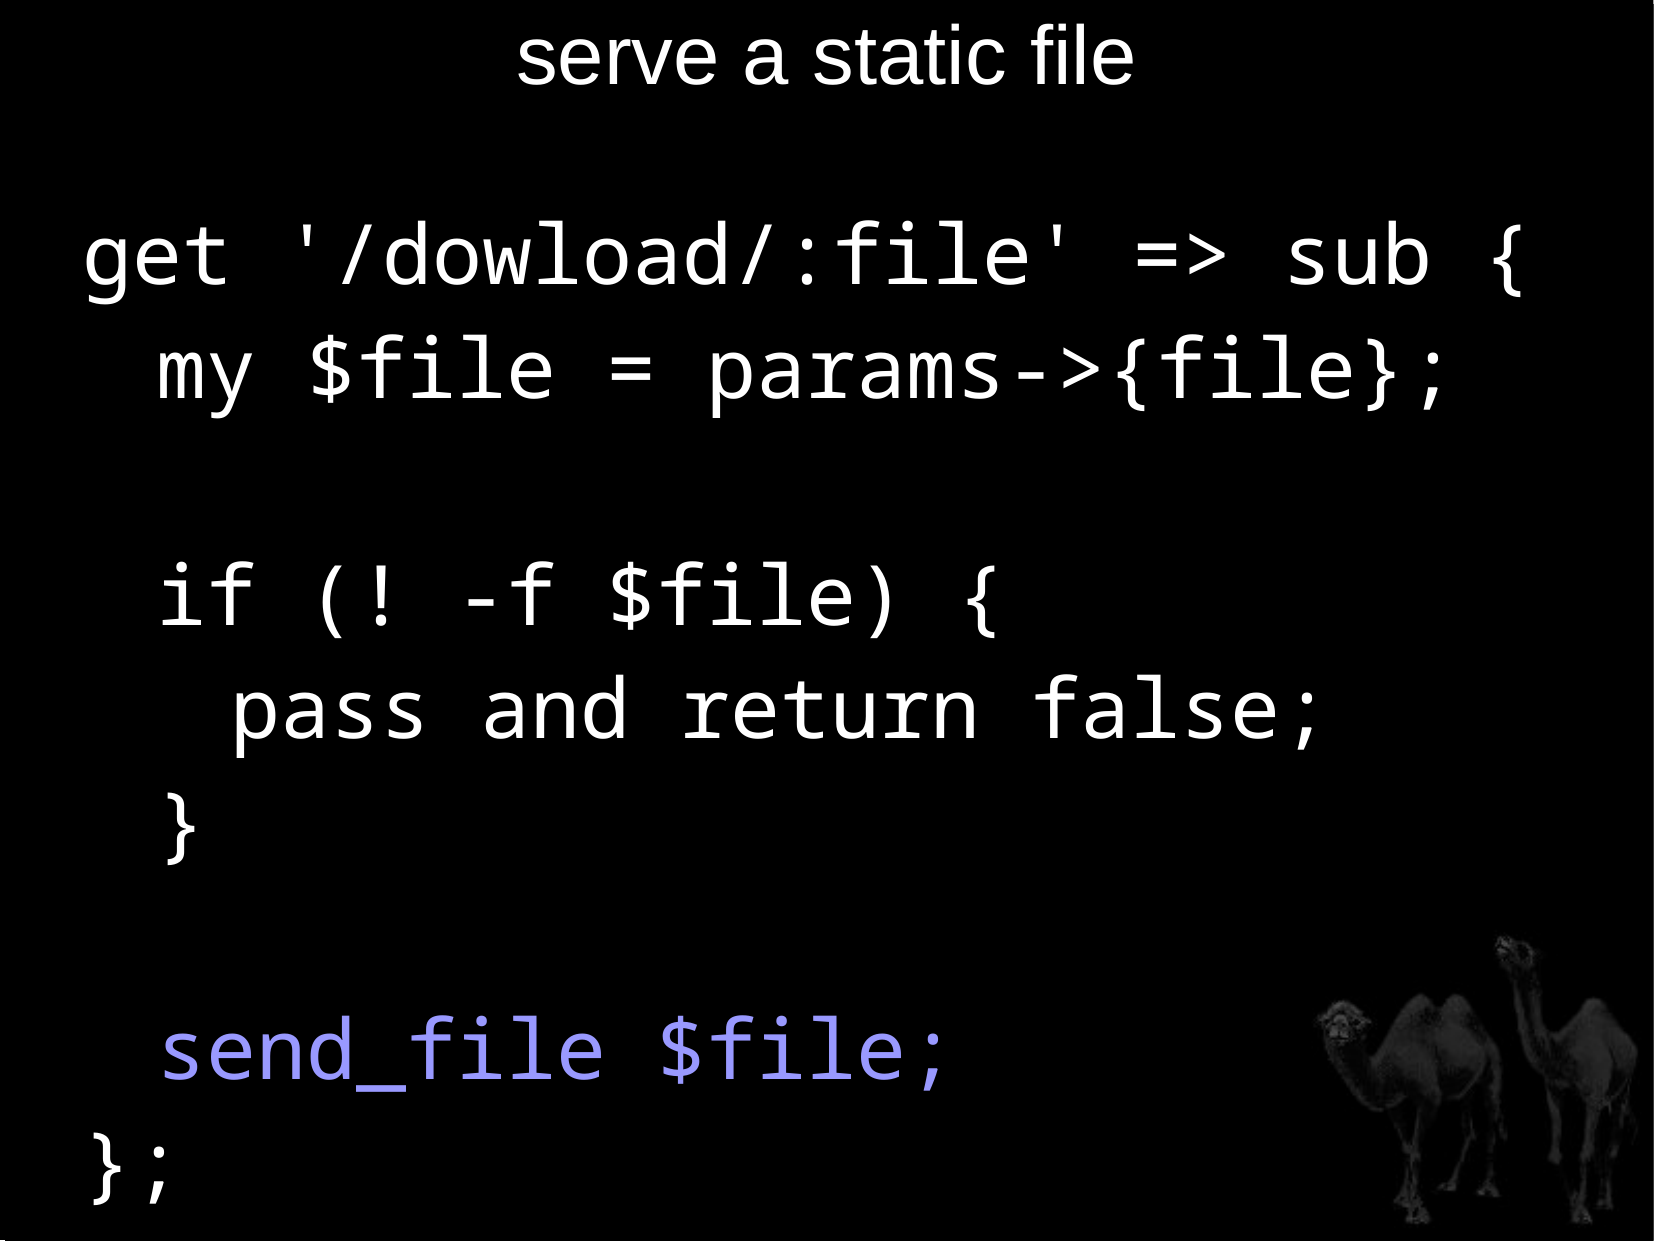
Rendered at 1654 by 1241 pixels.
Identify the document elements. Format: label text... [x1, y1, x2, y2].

subtitle serve a static file get '/dowload/:file' => sub { my $file = params->{file}; if (! -f $file) { pass and return false; } send_file $file; }; [82, 75, 1571, 1151]
picture [5, 4, 1654, 1241]
